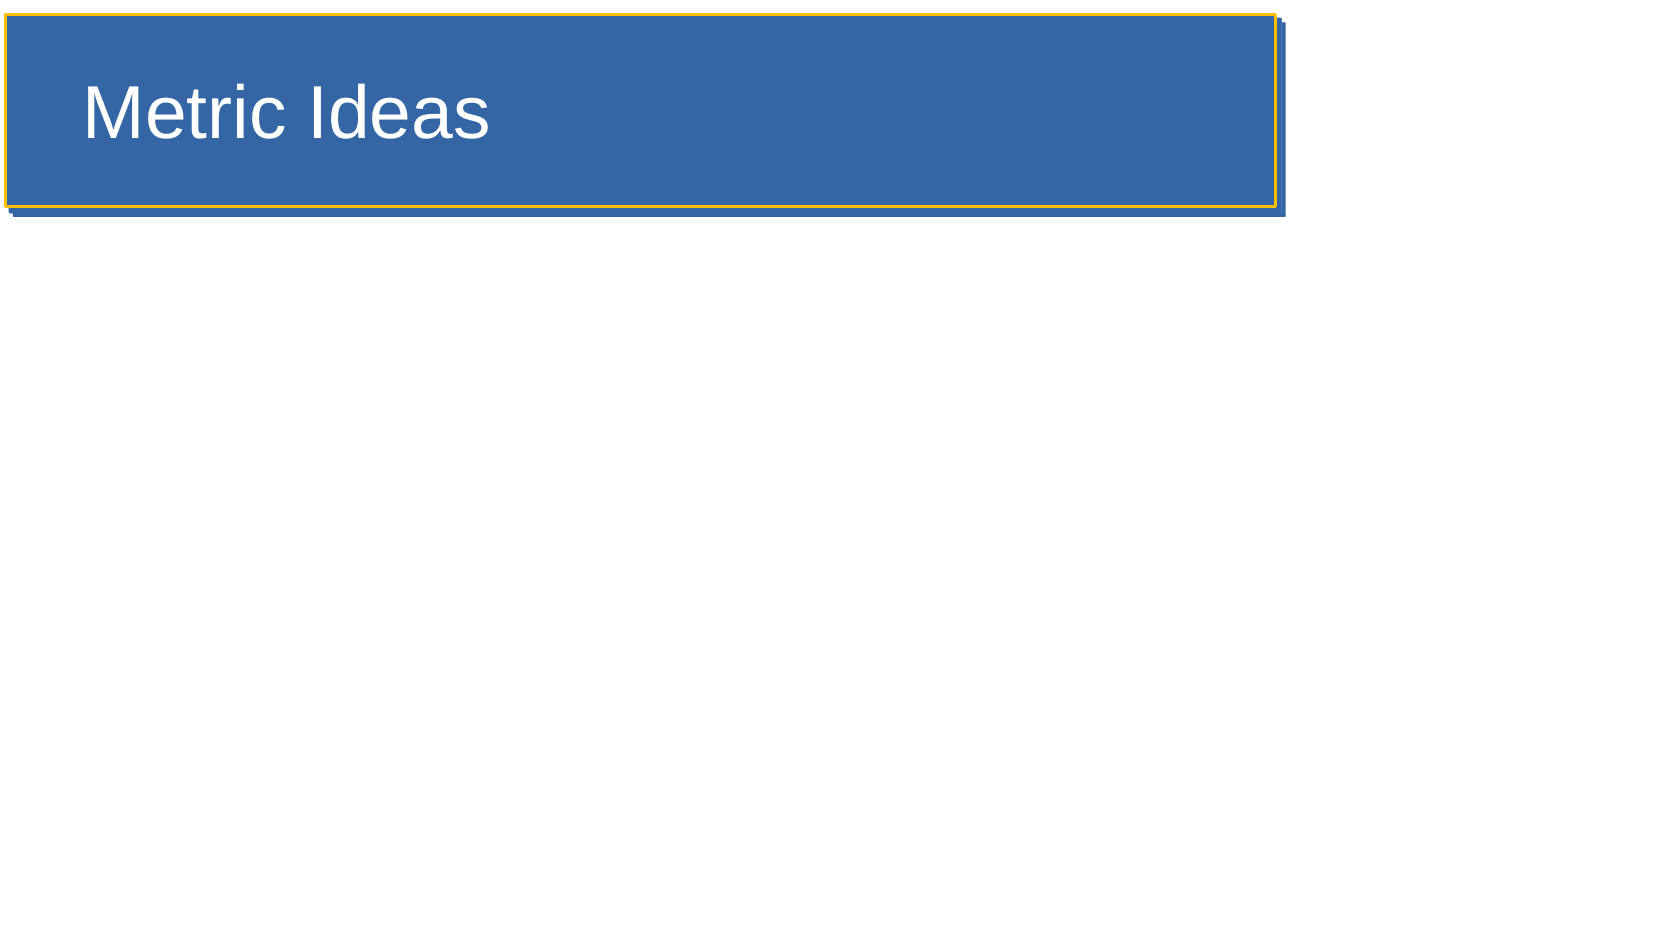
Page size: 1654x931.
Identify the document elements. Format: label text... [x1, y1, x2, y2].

title Metric Ideas [82, 35, 1235, 189]
